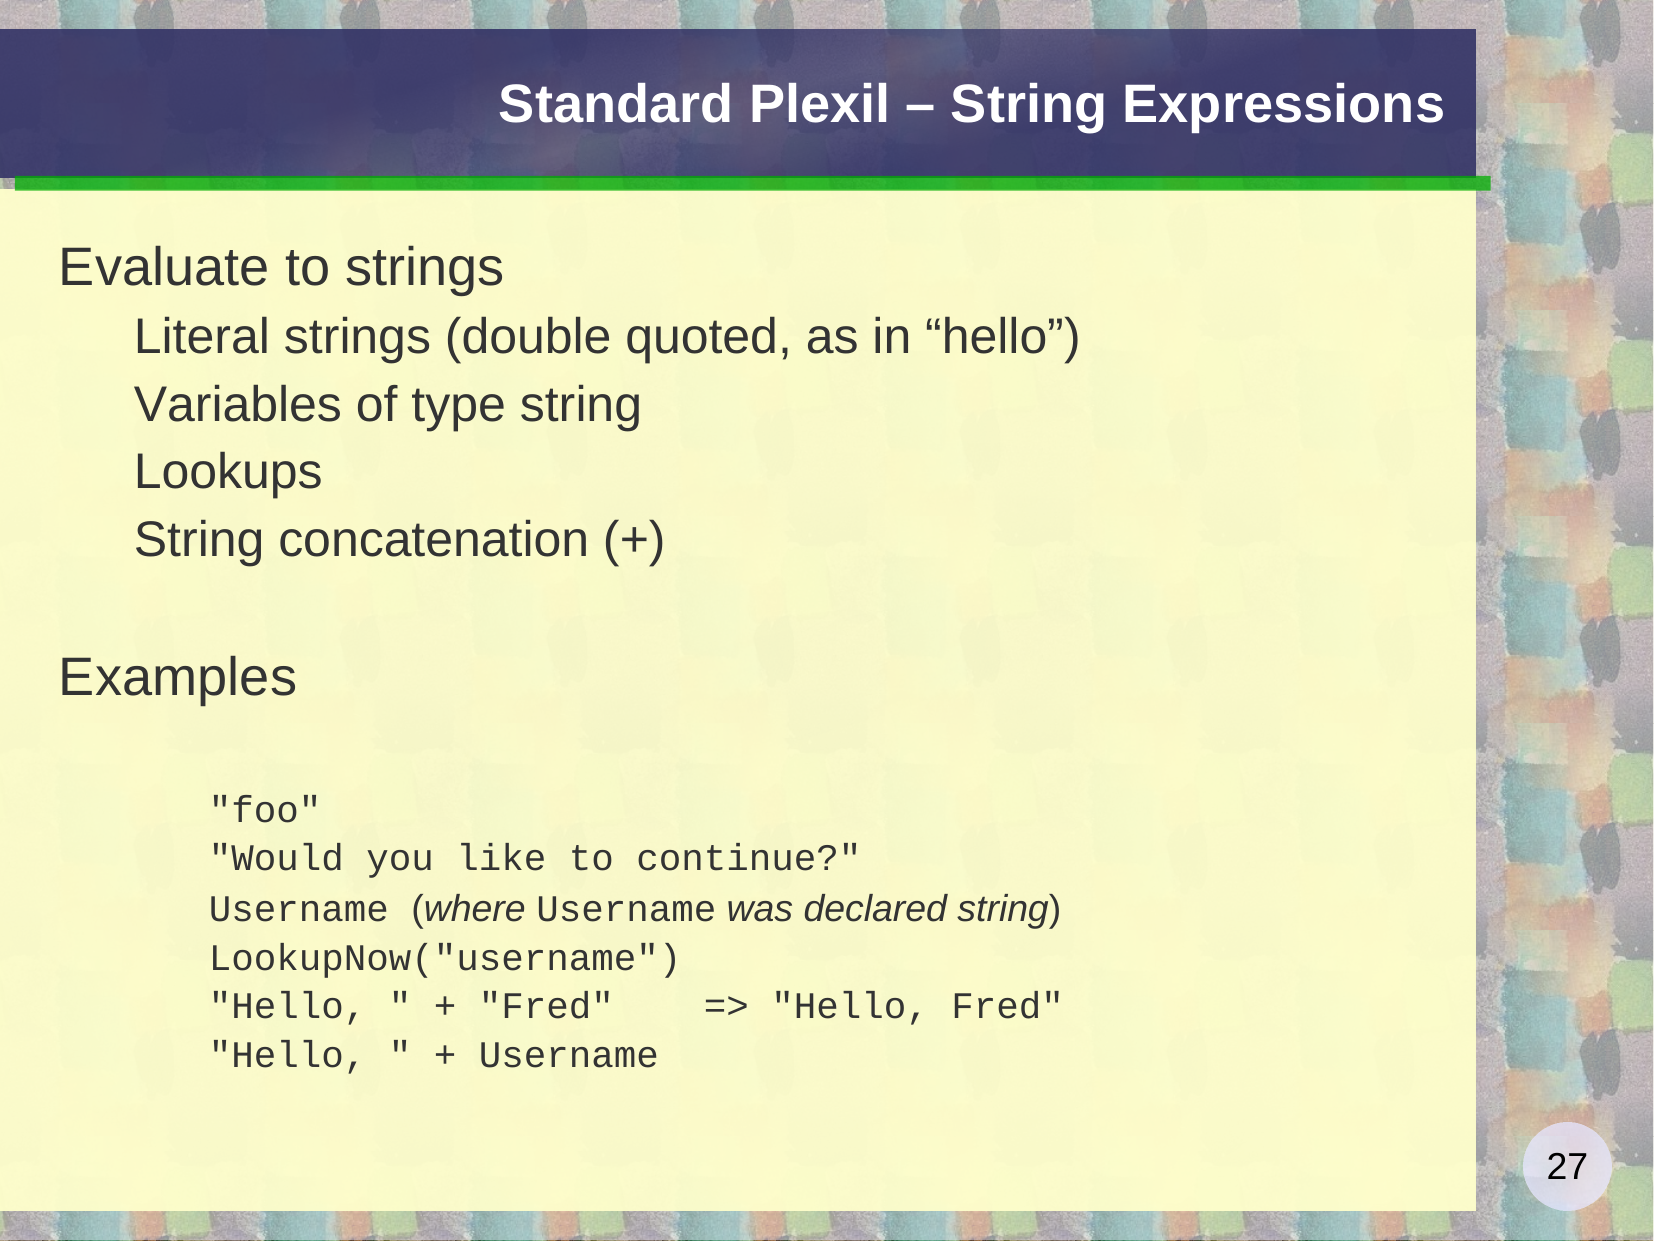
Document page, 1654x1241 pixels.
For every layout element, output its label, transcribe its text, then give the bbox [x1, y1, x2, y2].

title Standard Plexil – String Expressions [29, 66, 1447, 141]
list Evaluate to strings Literal strings (double quoted, as in “hello”) Variables of type string Lookups String concatenation (+) Examples "foo" "Would you like to continue?" Username (where Username was declared string) LookupNow("username") "Hello, " + "Fred" => "Hello, Fred" "Hello, " + Username [58, 236, 1417, 1167]
